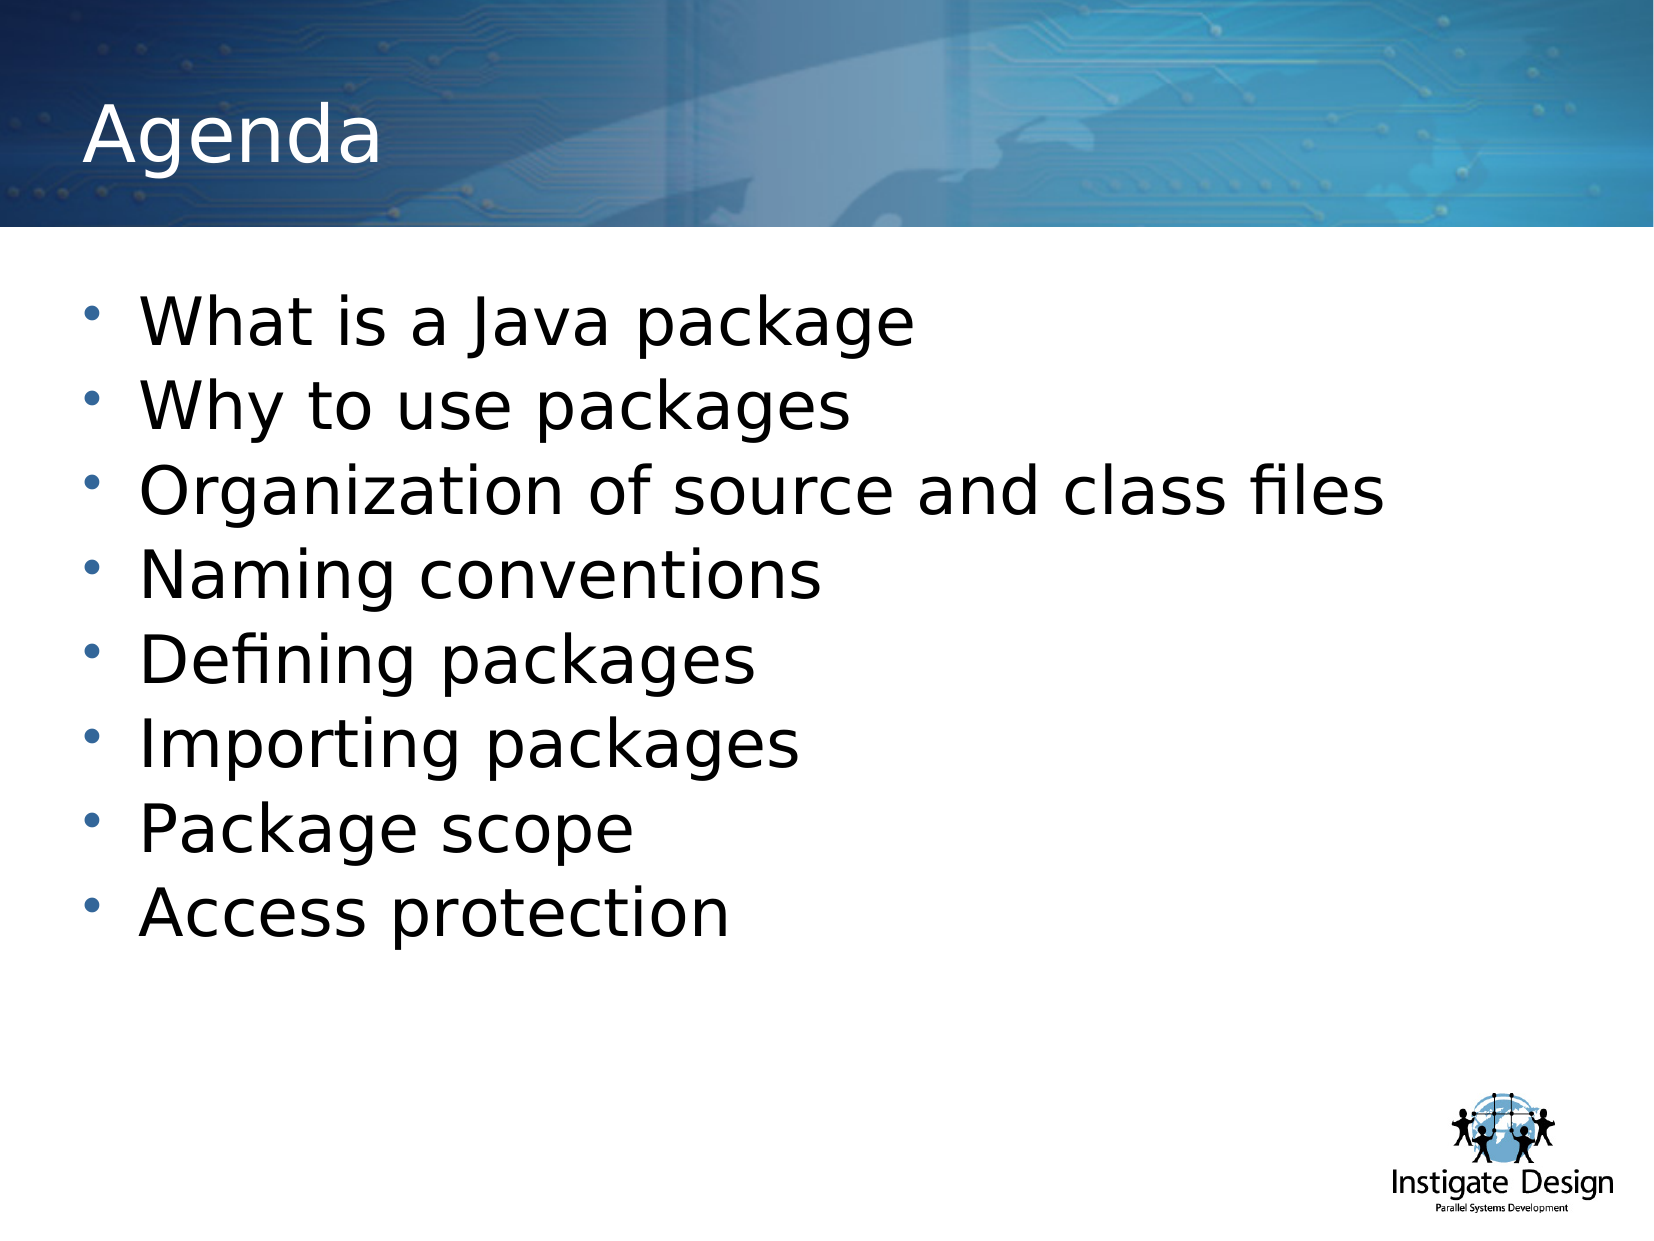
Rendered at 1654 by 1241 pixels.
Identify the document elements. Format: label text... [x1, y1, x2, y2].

picture [0, 0, 1654, 227]
list What is a Java package Why to use packages Organization of source and class files Naming conventions Defining packages Importing packages Package scope Access protection [82, 289, 1451, 1035]
title Agenda [82, 49, 1570, 228]
picture [1393, 1093, 1613, 1213]
